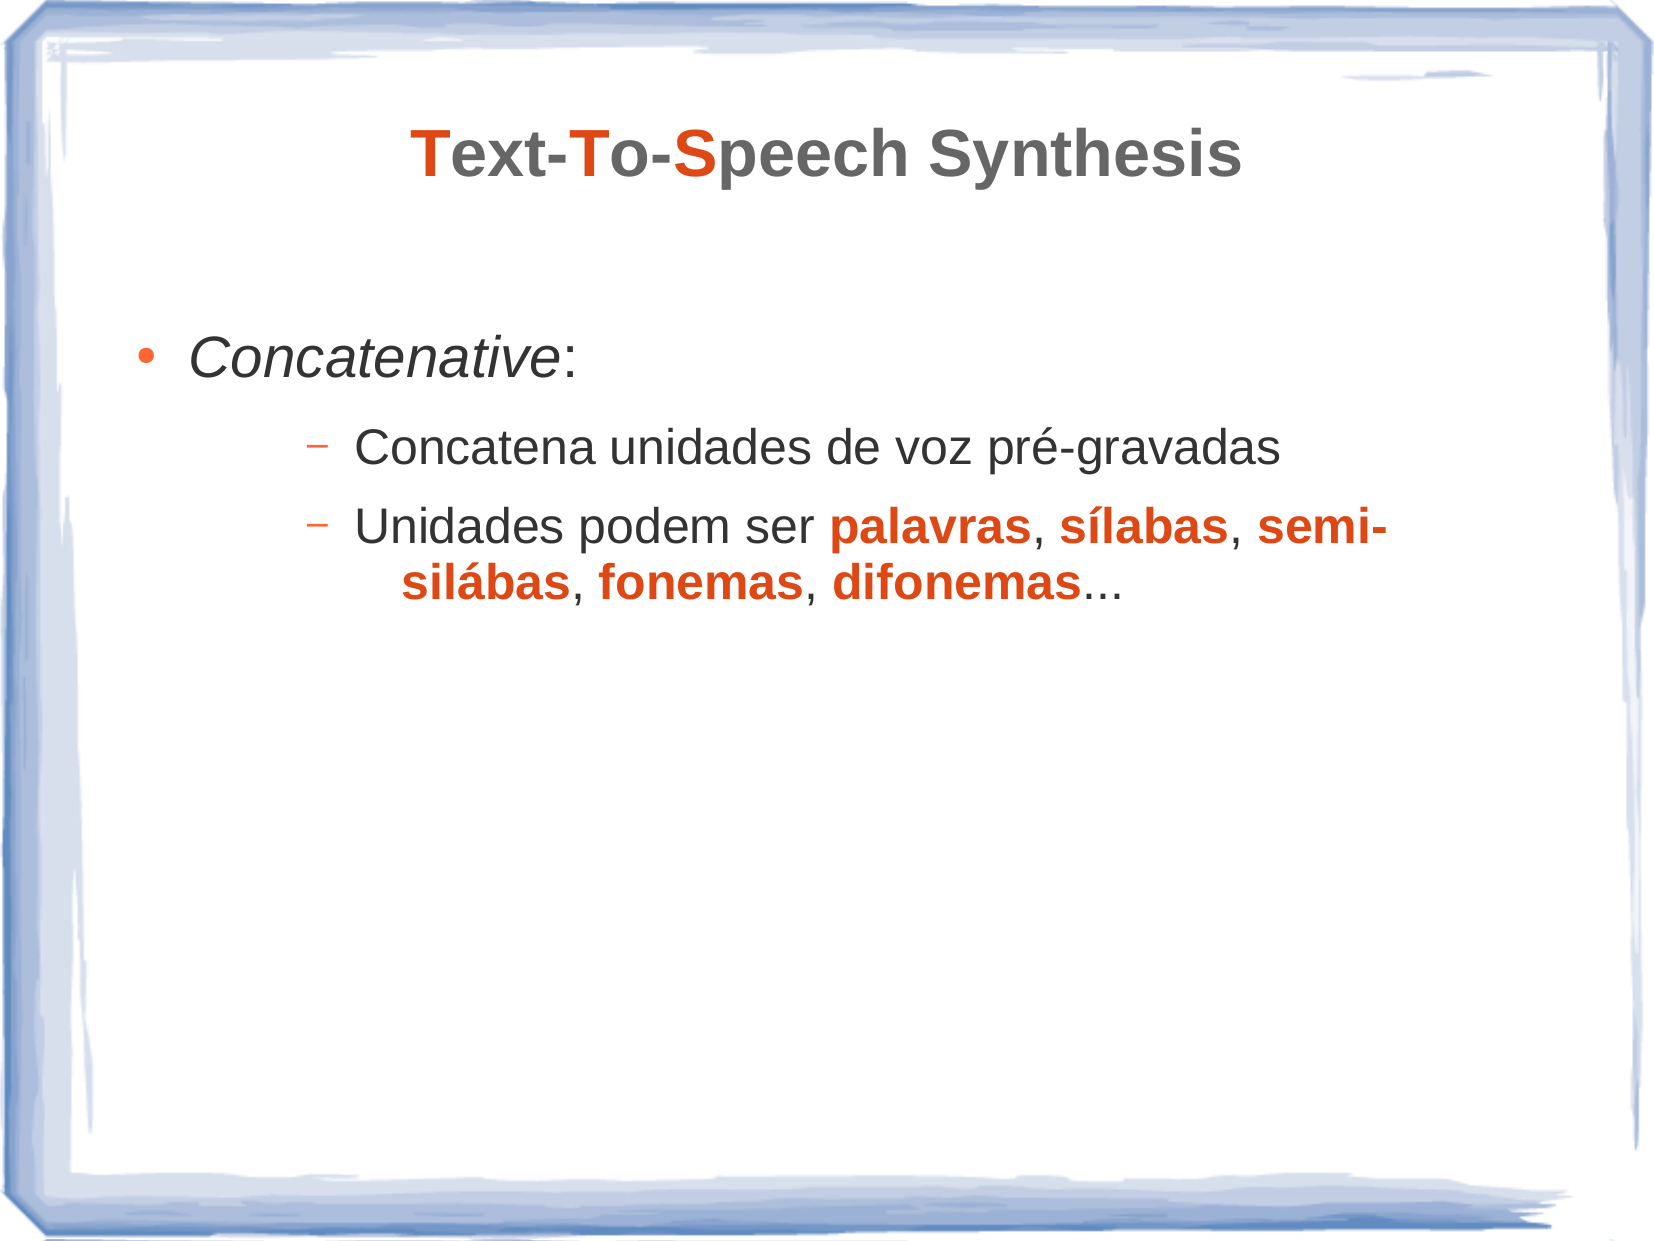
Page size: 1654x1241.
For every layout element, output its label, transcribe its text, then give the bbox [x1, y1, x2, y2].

picture [0, 0, 1654, 1241]
list Concatenative: Concatena unidades de voz pré-gravadas Unidades podem ser palavras, sílabas, semi-silábas, fonemas, difonemas... [118, 324, 1571, 1045]
title Text-To-Speech Synthesis [82, 49, 1571, 257]
